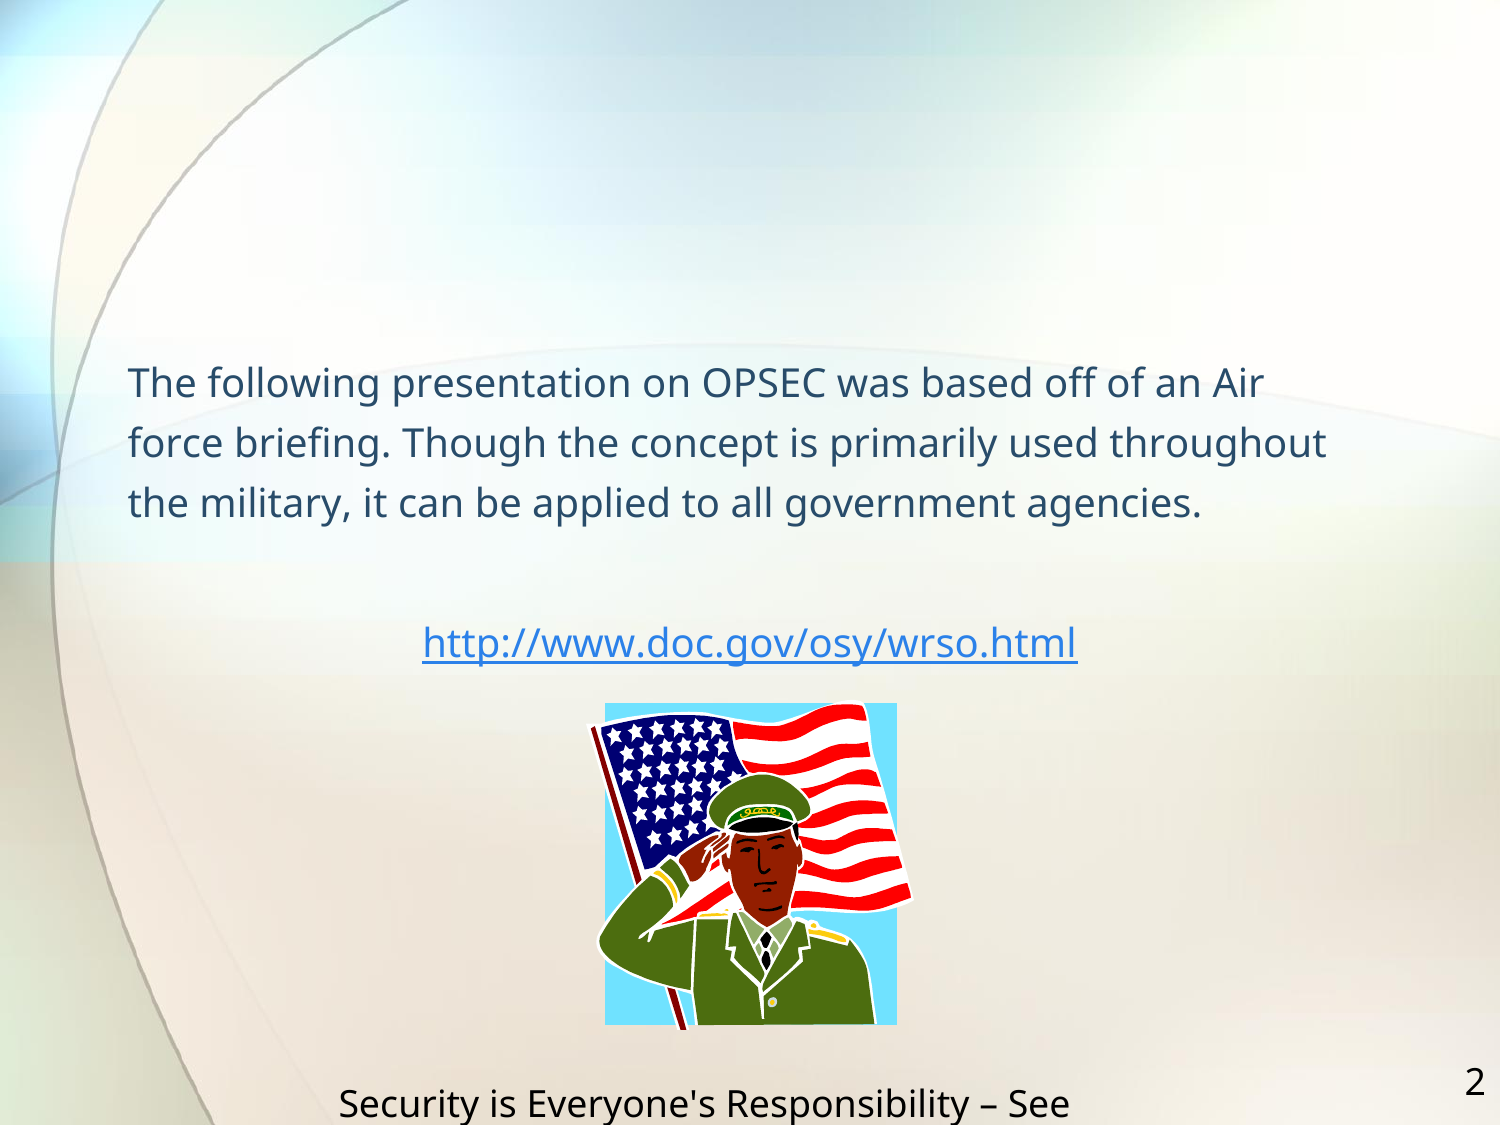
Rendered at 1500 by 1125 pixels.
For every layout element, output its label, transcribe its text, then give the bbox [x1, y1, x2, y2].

list The following presentation on OPSEC was based off of an Air force briefing. Though the concept is primarily used throughout the military, it can be applied to all government agencies. http://www.doc.gov/osy/wrso.html [112, 287, 1388, 673]
text_box Security is Everyone's Responsibility – See Something, Say Something! [323, 1071, 1177, 1125]
picture [0, 0, 1500, 1125]
text_box <number> [1449, 1050, 1500, 1125]
